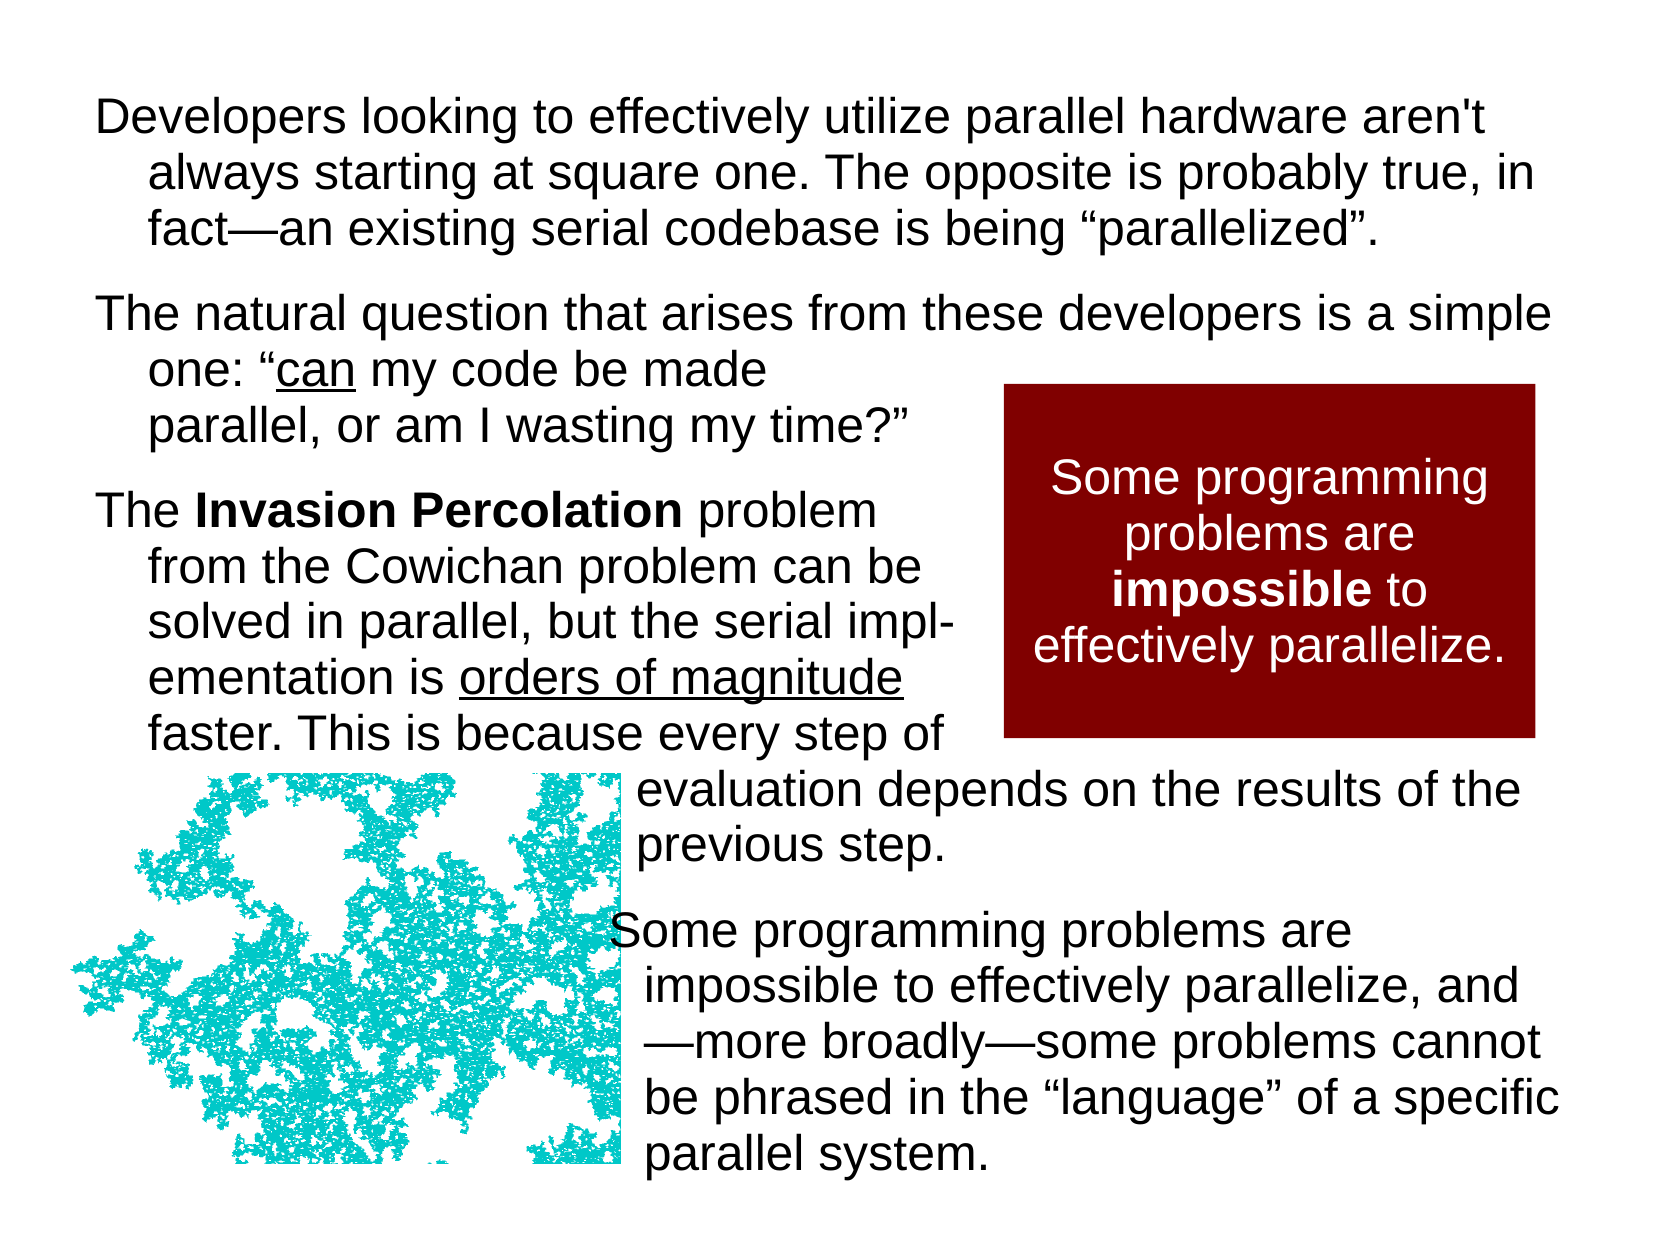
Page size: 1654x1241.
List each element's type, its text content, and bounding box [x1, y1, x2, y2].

picture [68, 773, 76, 1164]
list Developers looking to effectively utilize parallel hardware aren't always starting at square one. The opposite is probably true, in fact—an existing serial codebase is being “parallelized”. The natural question that arises from these developers is a simple one: “can my code be made parallel, or am I wasting my time?” The Invasion Percolation problem from the Cowichan problem can be solved in parallel, but the serial impl- ementation is orders of magnitude faster. This is because every step of evaluation depends on the results of the previous step. Some programming problems are impossible to effectively parallelize, and—more broadly—some problems cannot be phrased in the “language” of a specific parallel system. [76, 88, 1565, 1181]
